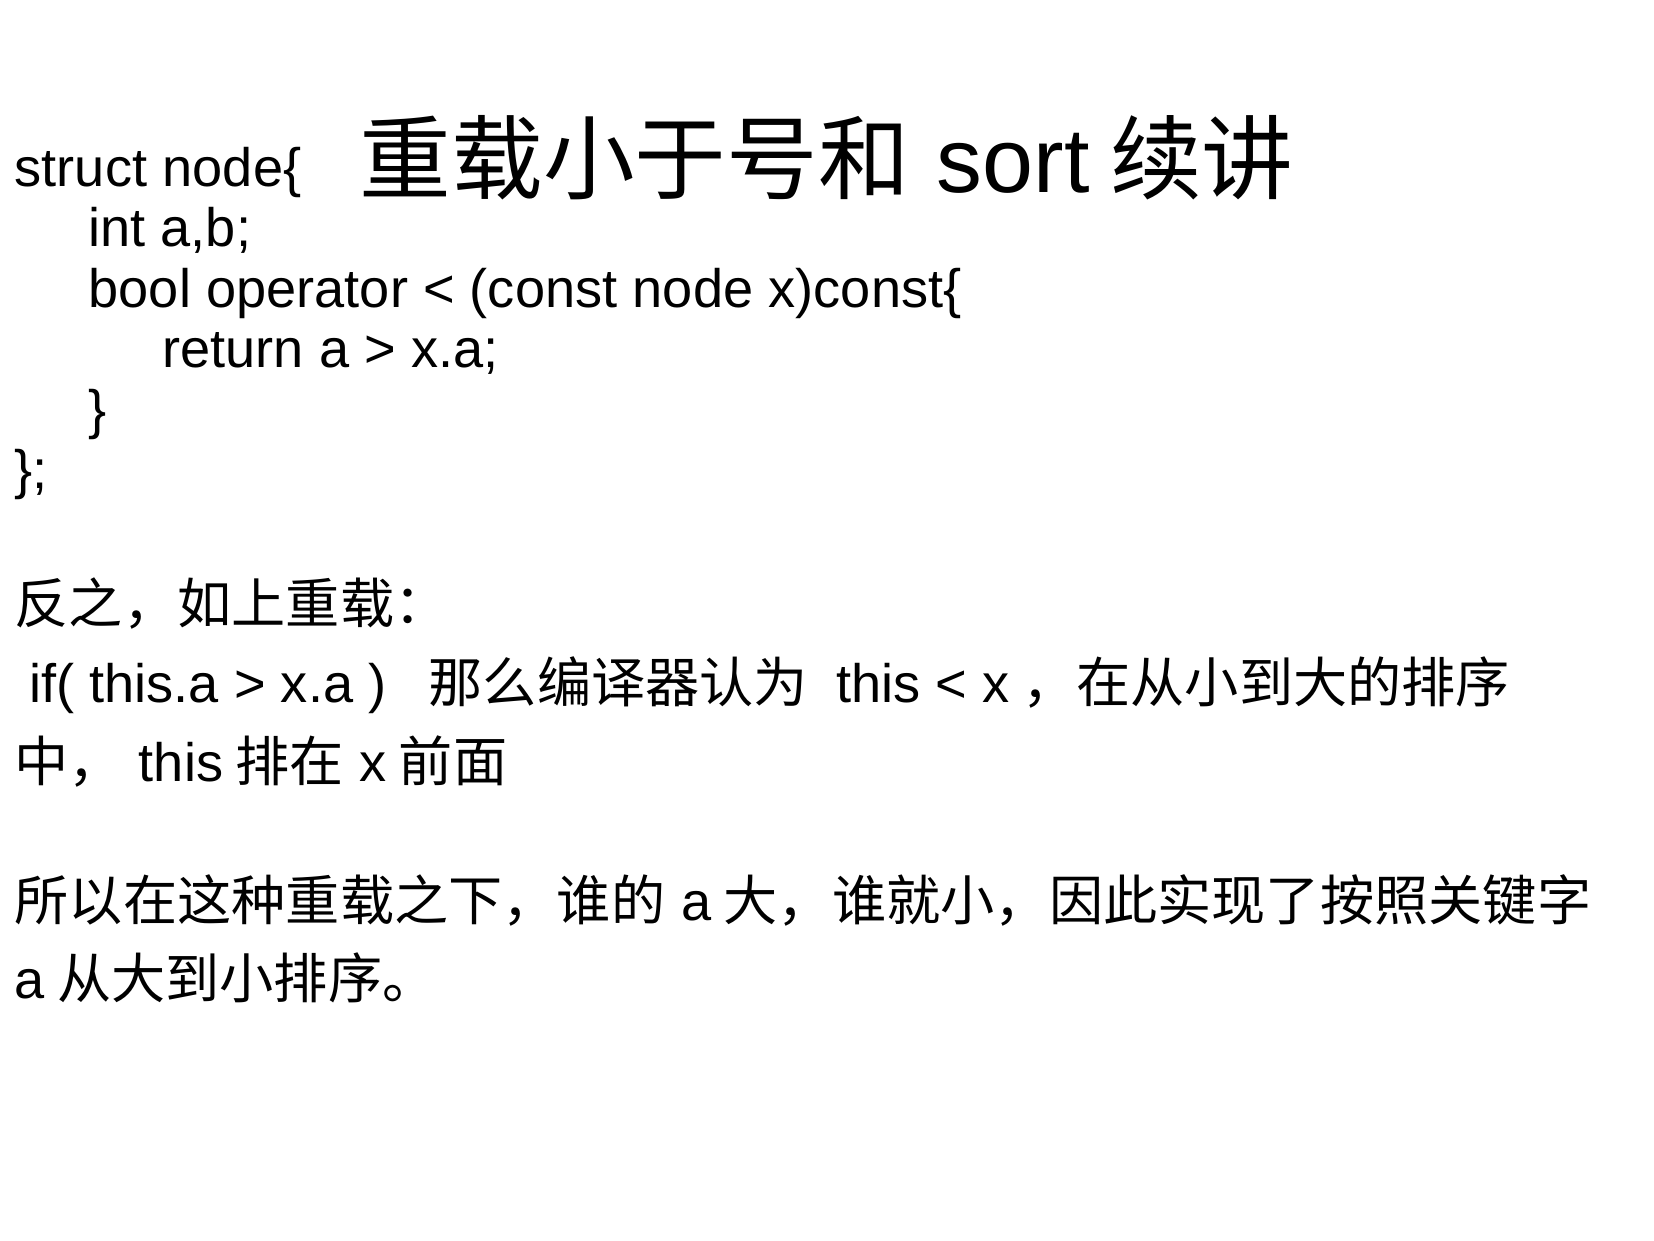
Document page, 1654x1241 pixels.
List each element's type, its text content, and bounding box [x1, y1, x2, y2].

text_box struct node{ int a,b; bool operator < (const node x)const{ return a > x.a; } }; 反之，如上重载： if( this.a > x.a ) 那么编译器认为 this < x，在从小到大的排序中，this排在x前面 所以在这种重载之下，谁的a大，谁就小，因此实现了按照关键字a从大到小排序。 [0, 129, 1618, 1173]
title 重载小于号和sort续讲 [82, 49, 1571, 129]
